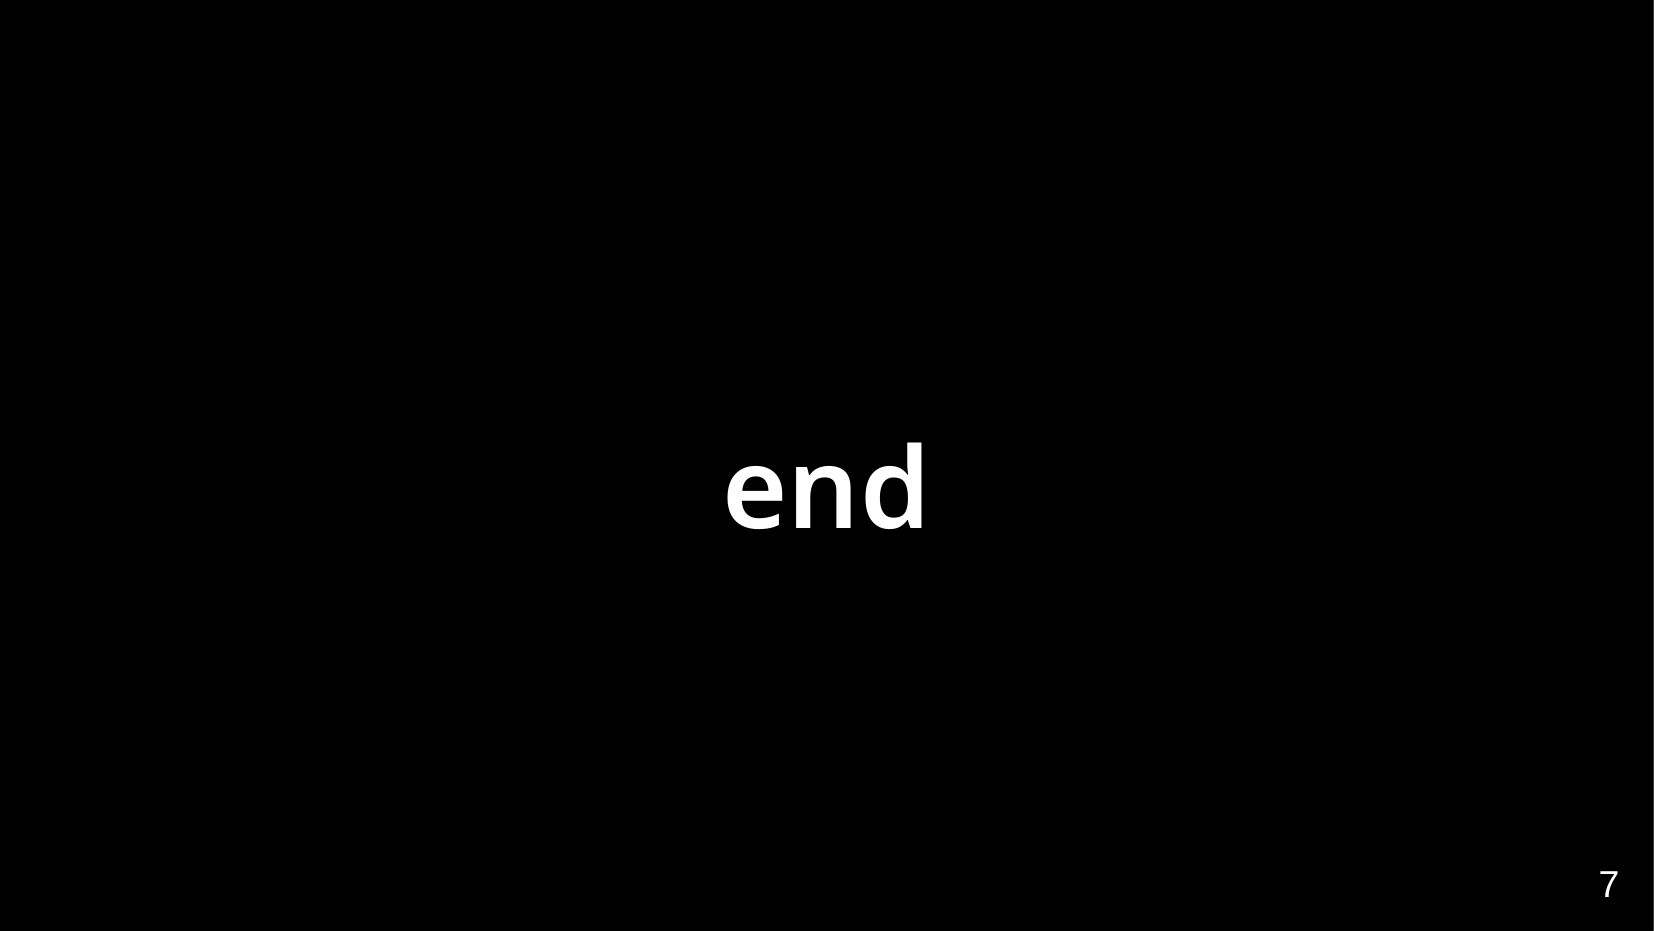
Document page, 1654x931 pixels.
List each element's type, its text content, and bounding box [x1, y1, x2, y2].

text_box <number> [1433, 856, 1635, 927]
text_box end [59, 401, 1595, 529]
